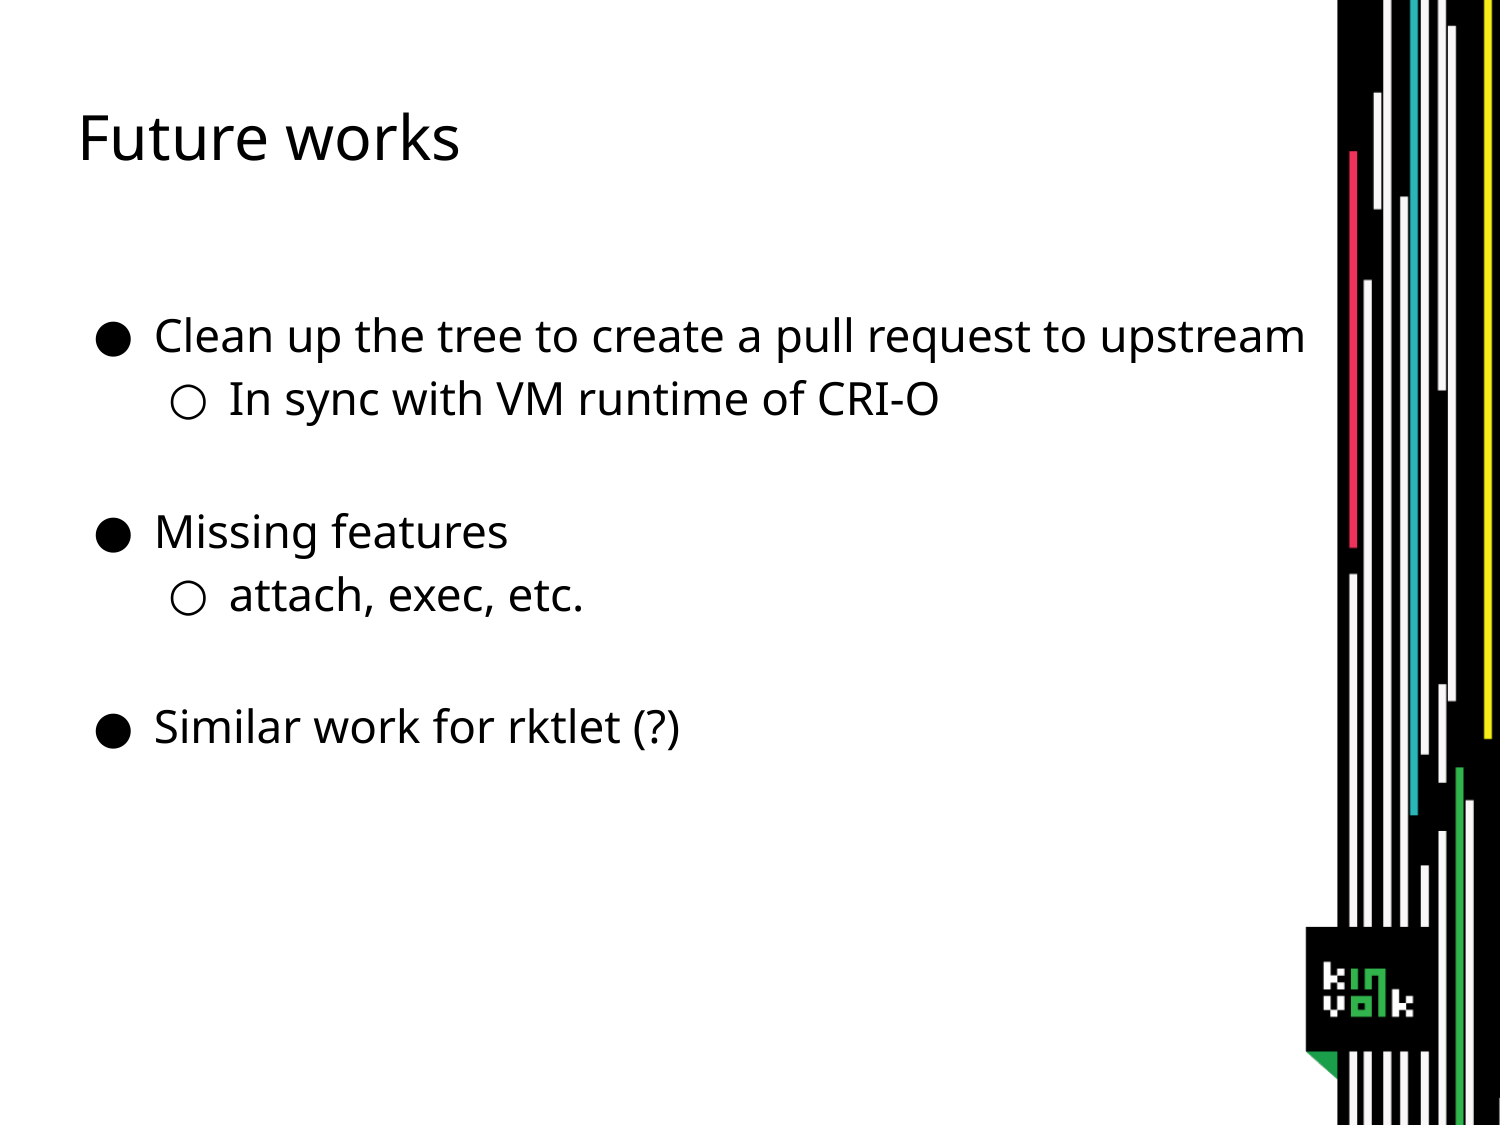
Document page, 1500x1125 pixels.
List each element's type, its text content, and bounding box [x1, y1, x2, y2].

title Future works [62, 83, 1333, 209]
list Clean up the tree to create a pull request to upstream In sync with VM runtime of CRI-O Missing features attach, exec, etc. Similar work for rktlet (?) [63, 283, 1335, 1031]
picture [0, 0, 1500, 1125]
